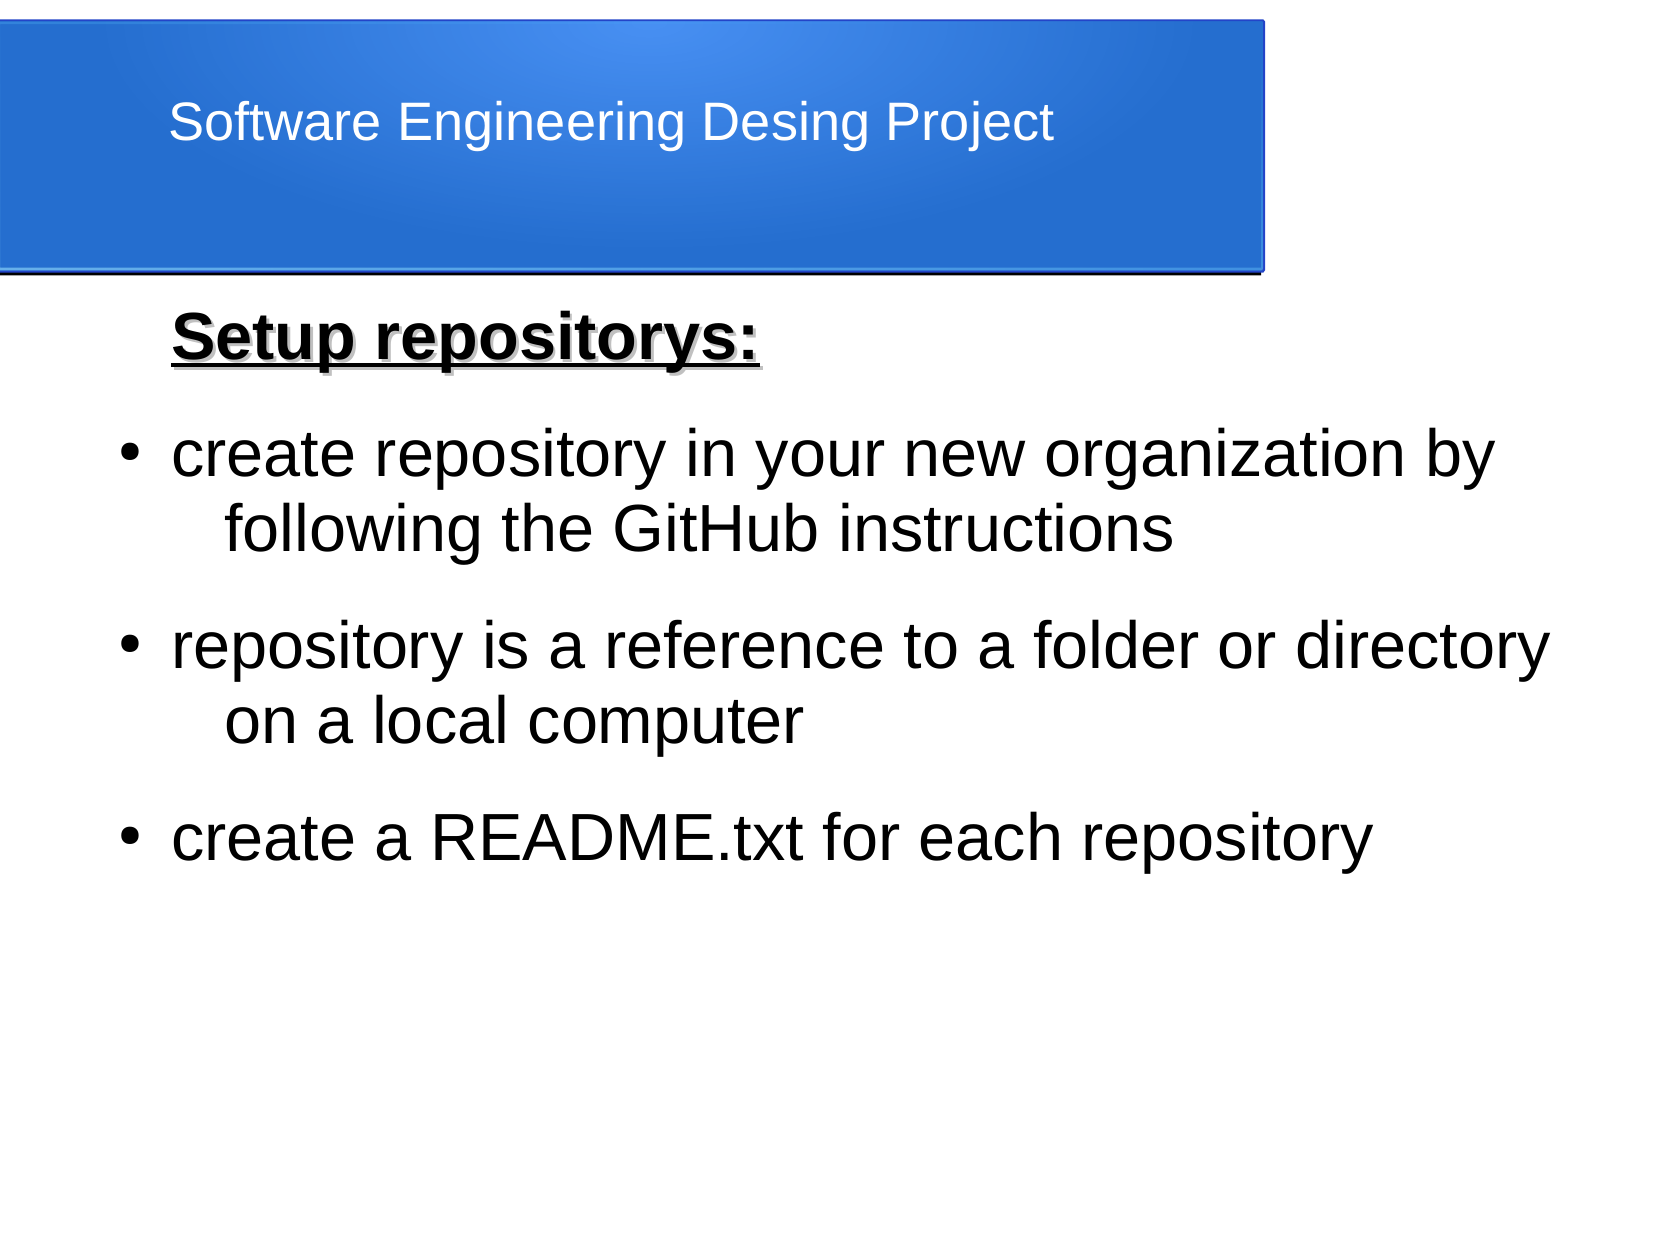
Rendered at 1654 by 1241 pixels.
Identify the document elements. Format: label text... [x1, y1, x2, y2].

text_box Software Engineering Desing Project [153, 83, 1071, 201]
list Setup repositorys: create repository in your new organization by following the GitHub instructions repository is a reference to a folder or directory on a local computer create a README.txt for each repository [82, 299, 1571, 1019]
